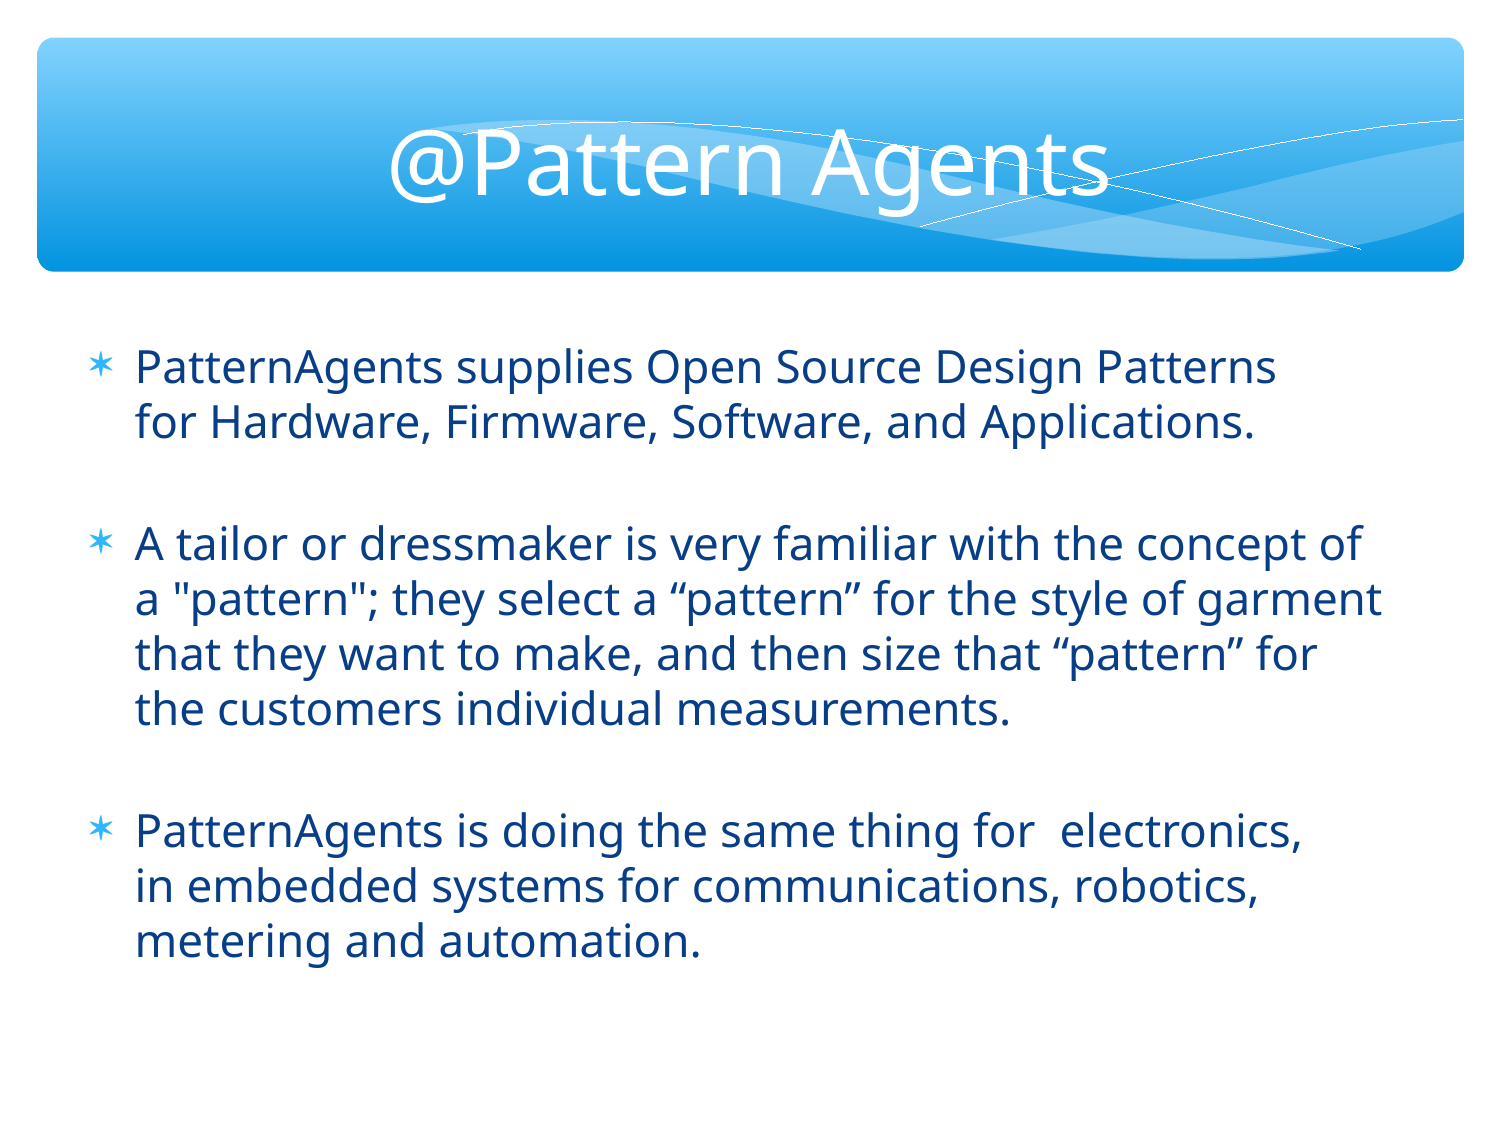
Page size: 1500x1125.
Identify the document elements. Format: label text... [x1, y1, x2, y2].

title @Pattern Agents [75, 55, 1426, 262]
list PatternAgents supplies Open Source Design Patterns for Hardware, Firmware, Software, and Applications. A tailor or dressmaker is very familiar with the concept of a "pattern"; they select a “pattern” for the style of garment that they want to make, and then size that “pattern” for the customers individual measurements. PatternAgents is doing the same thing for electronics, in embedded systems for communications, robotics, metering and automation. [75, 329, 1413, 1091]
